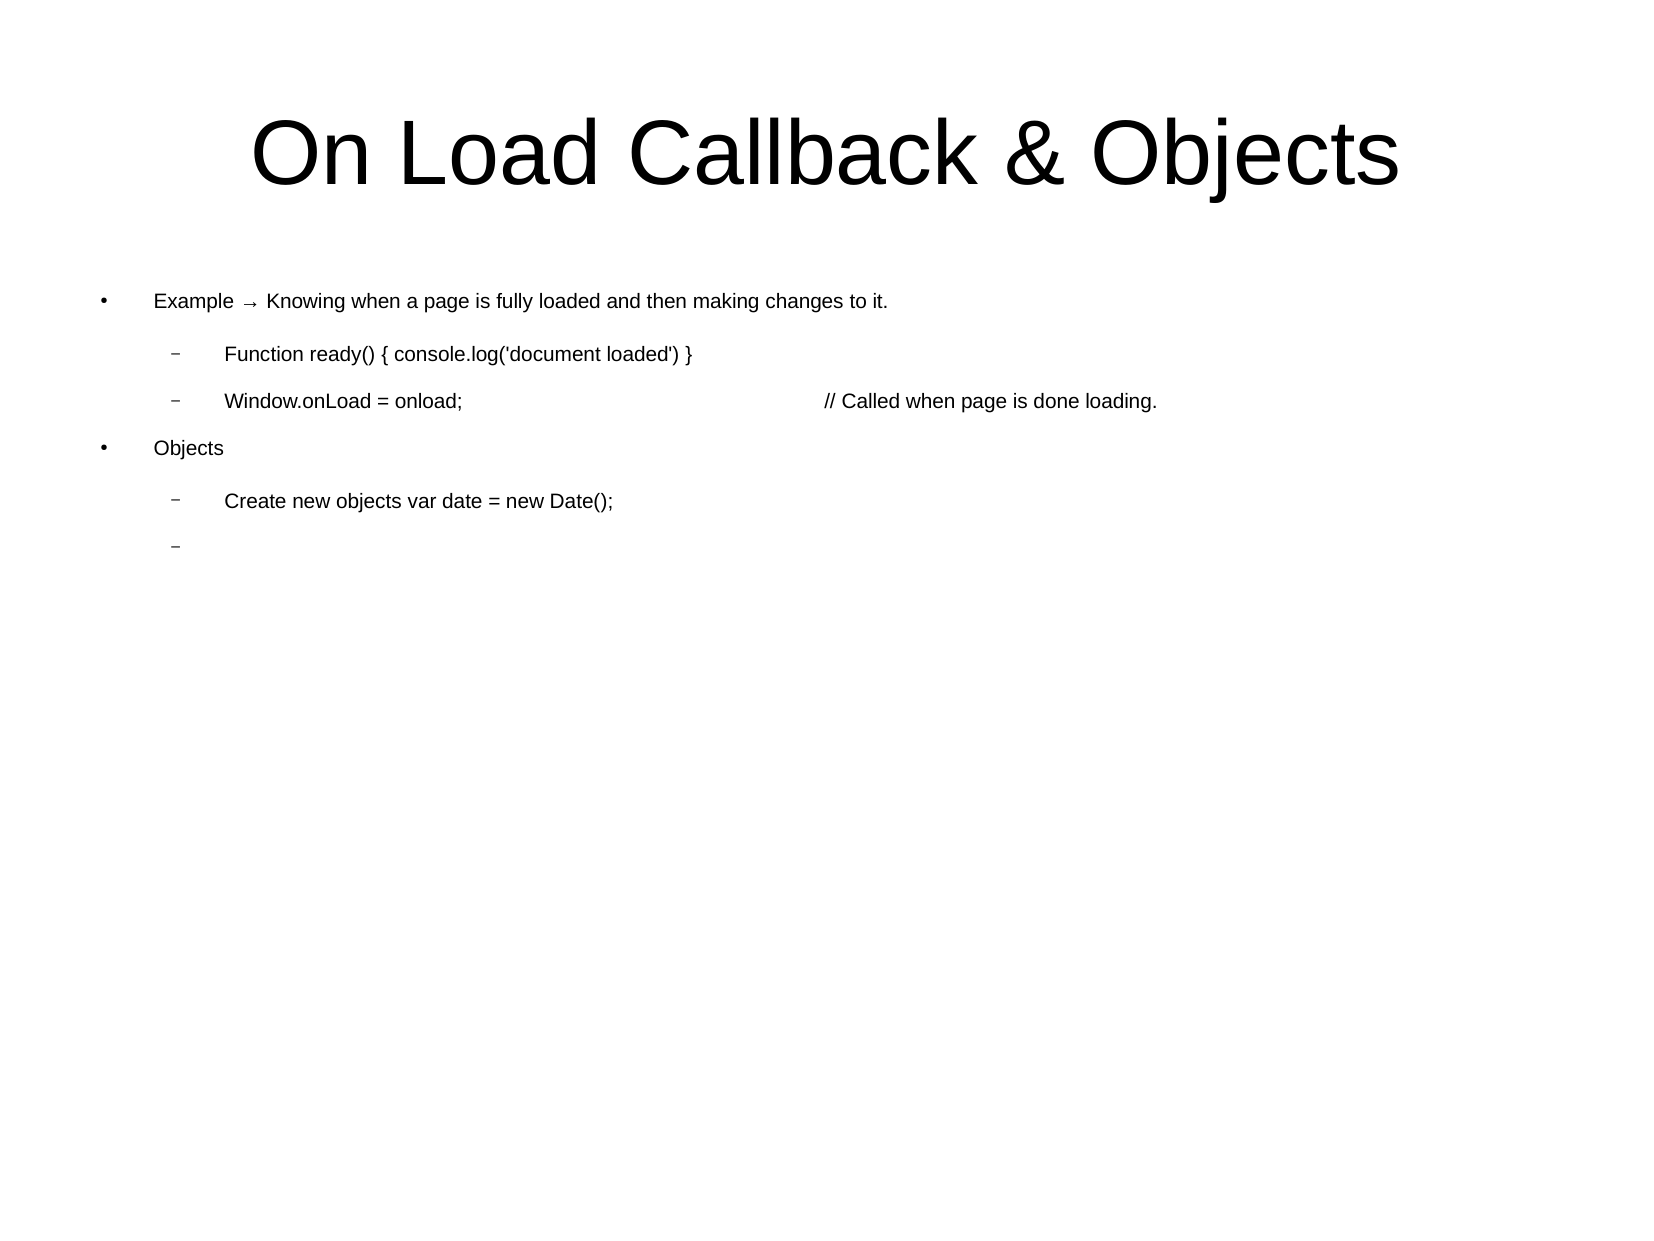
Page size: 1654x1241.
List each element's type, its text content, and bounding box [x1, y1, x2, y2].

list Example → Knowing when a page is fully loaded and then making changes to it. Function ready() { console.log('document loaded') } Window.onLoad = onload; // Called when page is done loading. Objects Create new objects var date = new Date(); [82, 290, 1571, 1010]
title On Load Callback & Objects [82, 49, 1571, 257]
